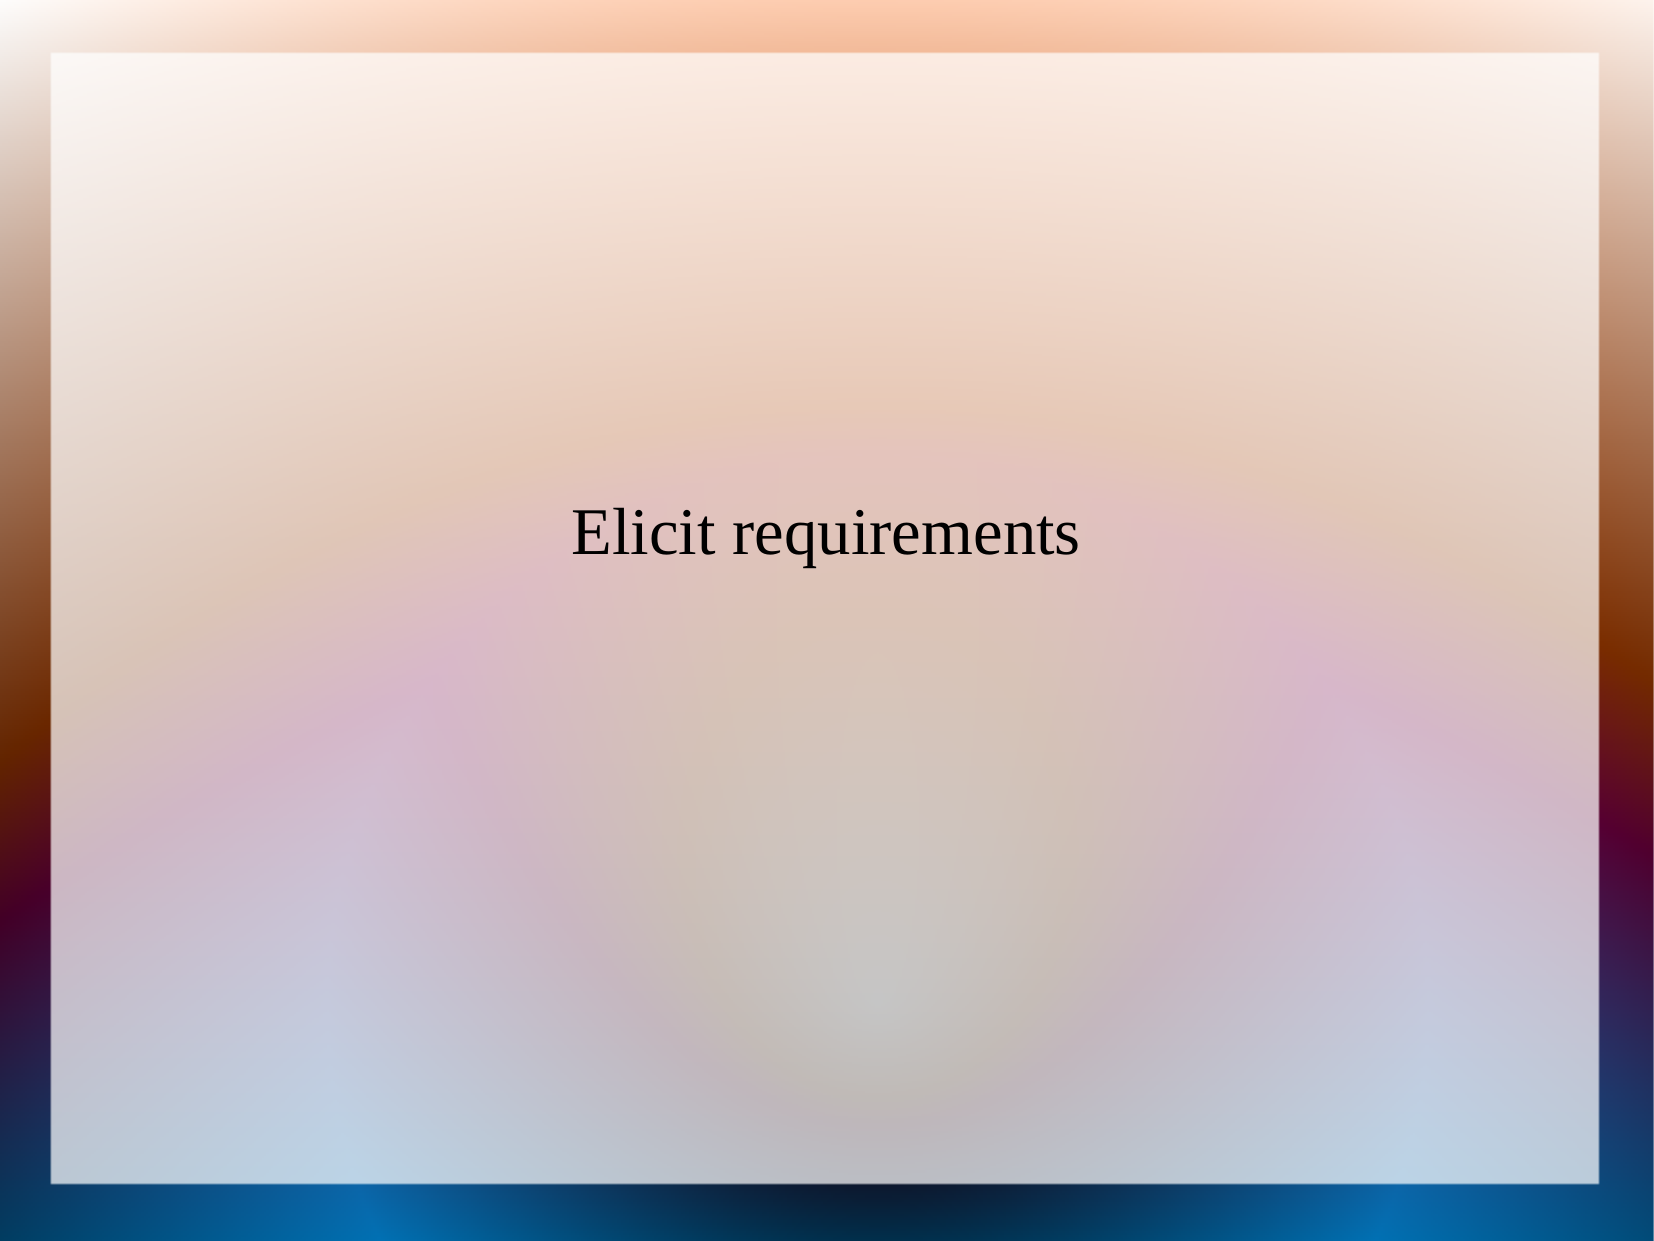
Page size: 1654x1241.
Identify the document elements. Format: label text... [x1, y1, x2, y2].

subtitle Elicit requirements [82, 55, 1571, 1010]
picture [0, 0, 1654, 1241]
